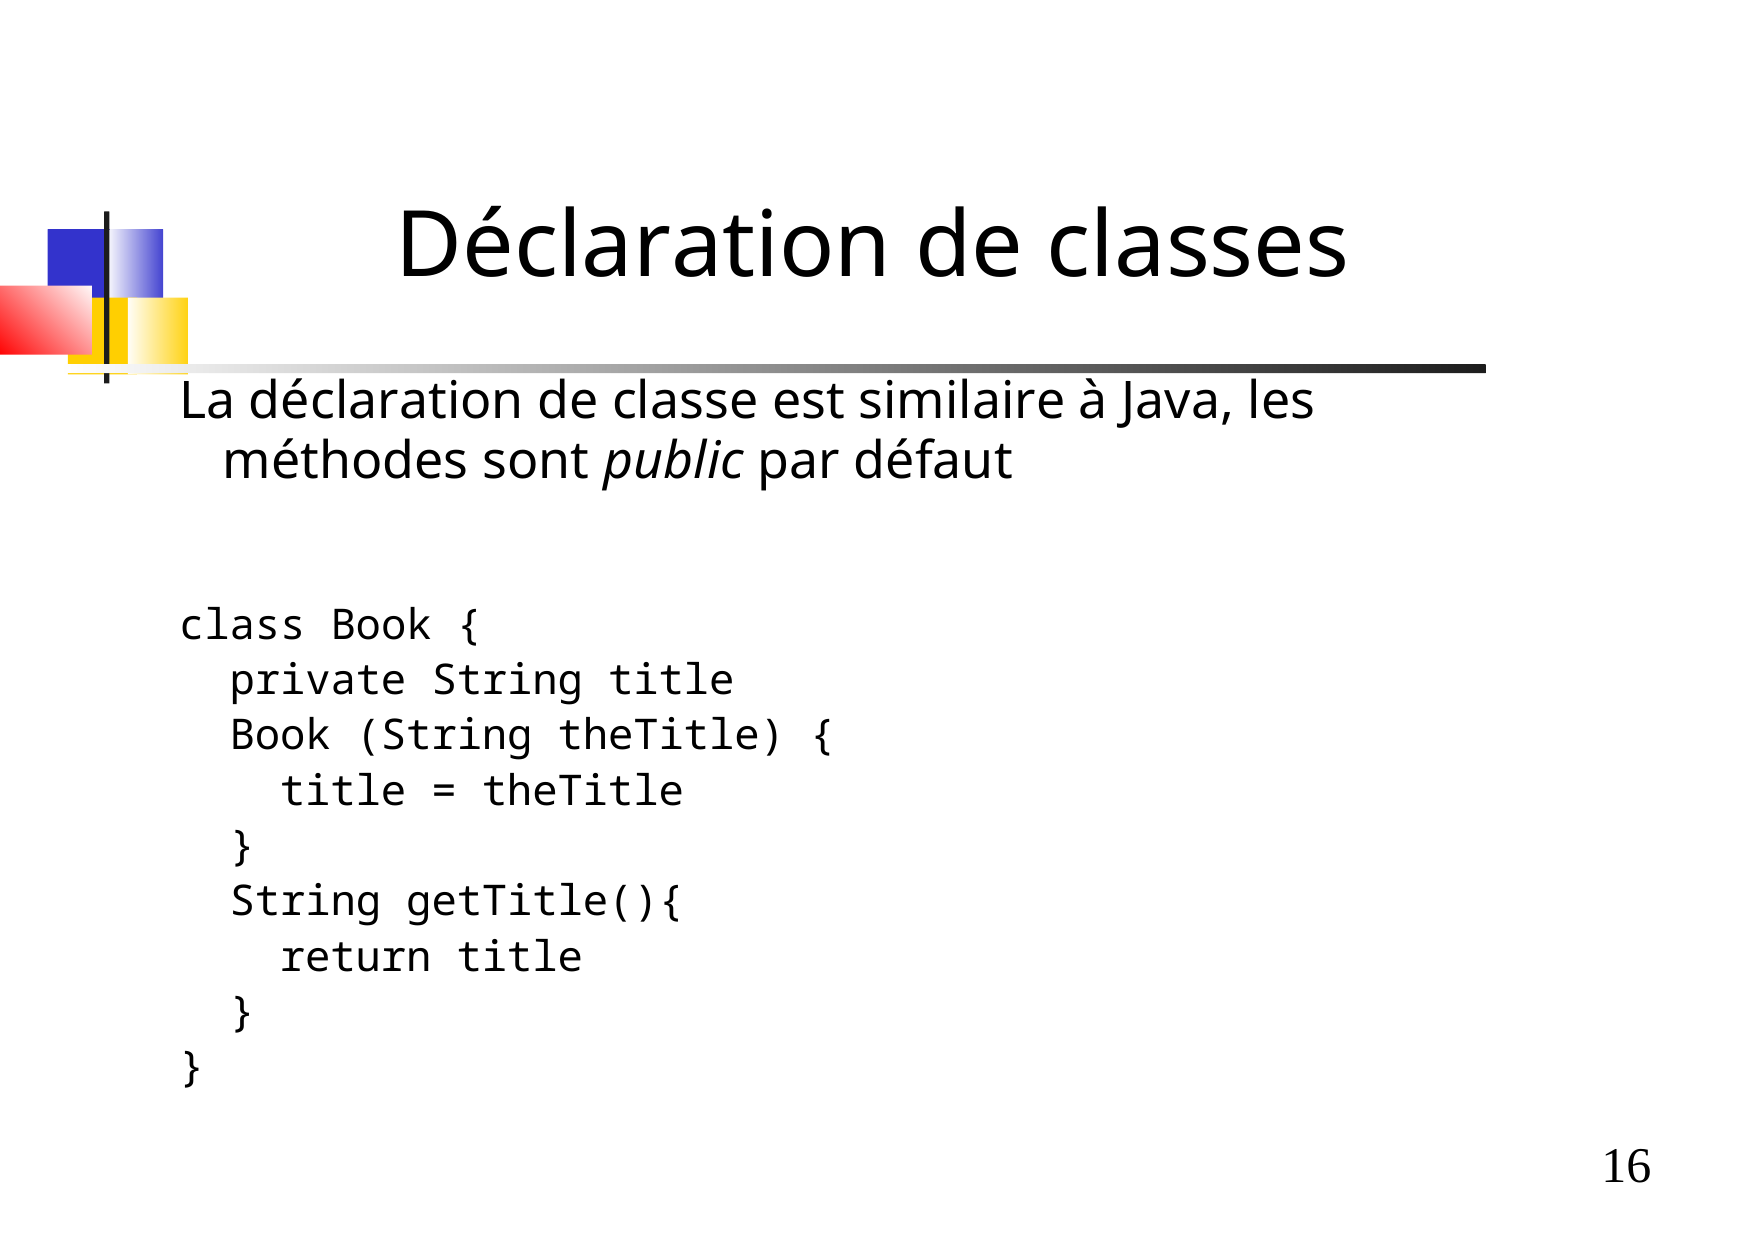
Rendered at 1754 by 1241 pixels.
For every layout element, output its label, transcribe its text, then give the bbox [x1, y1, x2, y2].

list La déclaration de classe est similaire à Java, les méthodes sont public par défaut class Book { private String title Book (String theTitle) { title = theTitle } String getTitle(){ return title } } [179, 371, 1567, 1091]
title Déclaration de classes [179, 139, 1567, 351]
